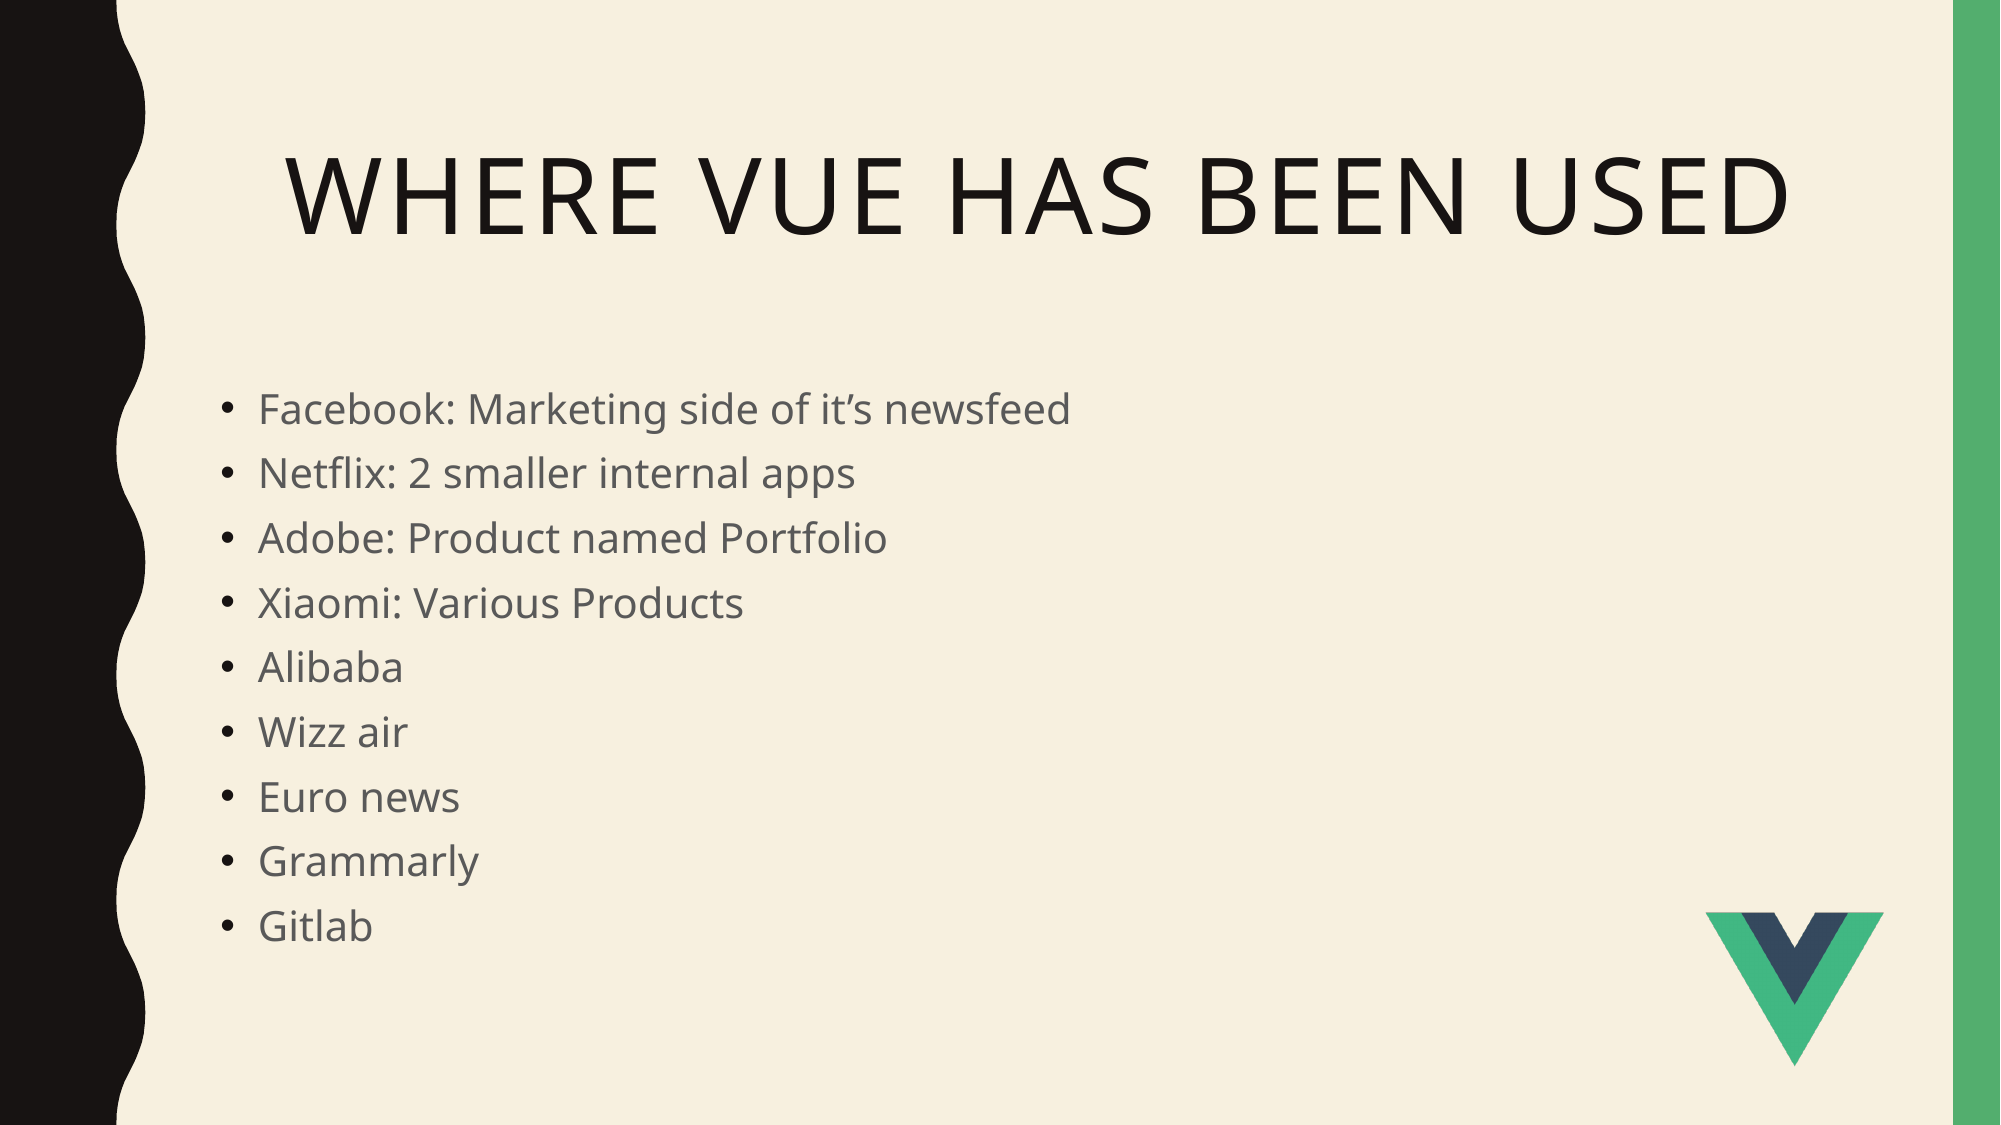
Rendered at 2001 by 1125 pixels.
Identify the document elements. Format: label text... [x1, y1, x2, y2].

picture [1661, 856, 1928, 1123]
list Facebook: Marketing side of it’s newsfeed Netflix: 2 smaller internal apps Adobe: Product named Portfolio Xiaomi: Various Products Alibaba Wizz air Euro news Grammarly Gitlab [205, 375, 1876, 965]
title Where Vue has been used [205, 135, 1876, 308]
